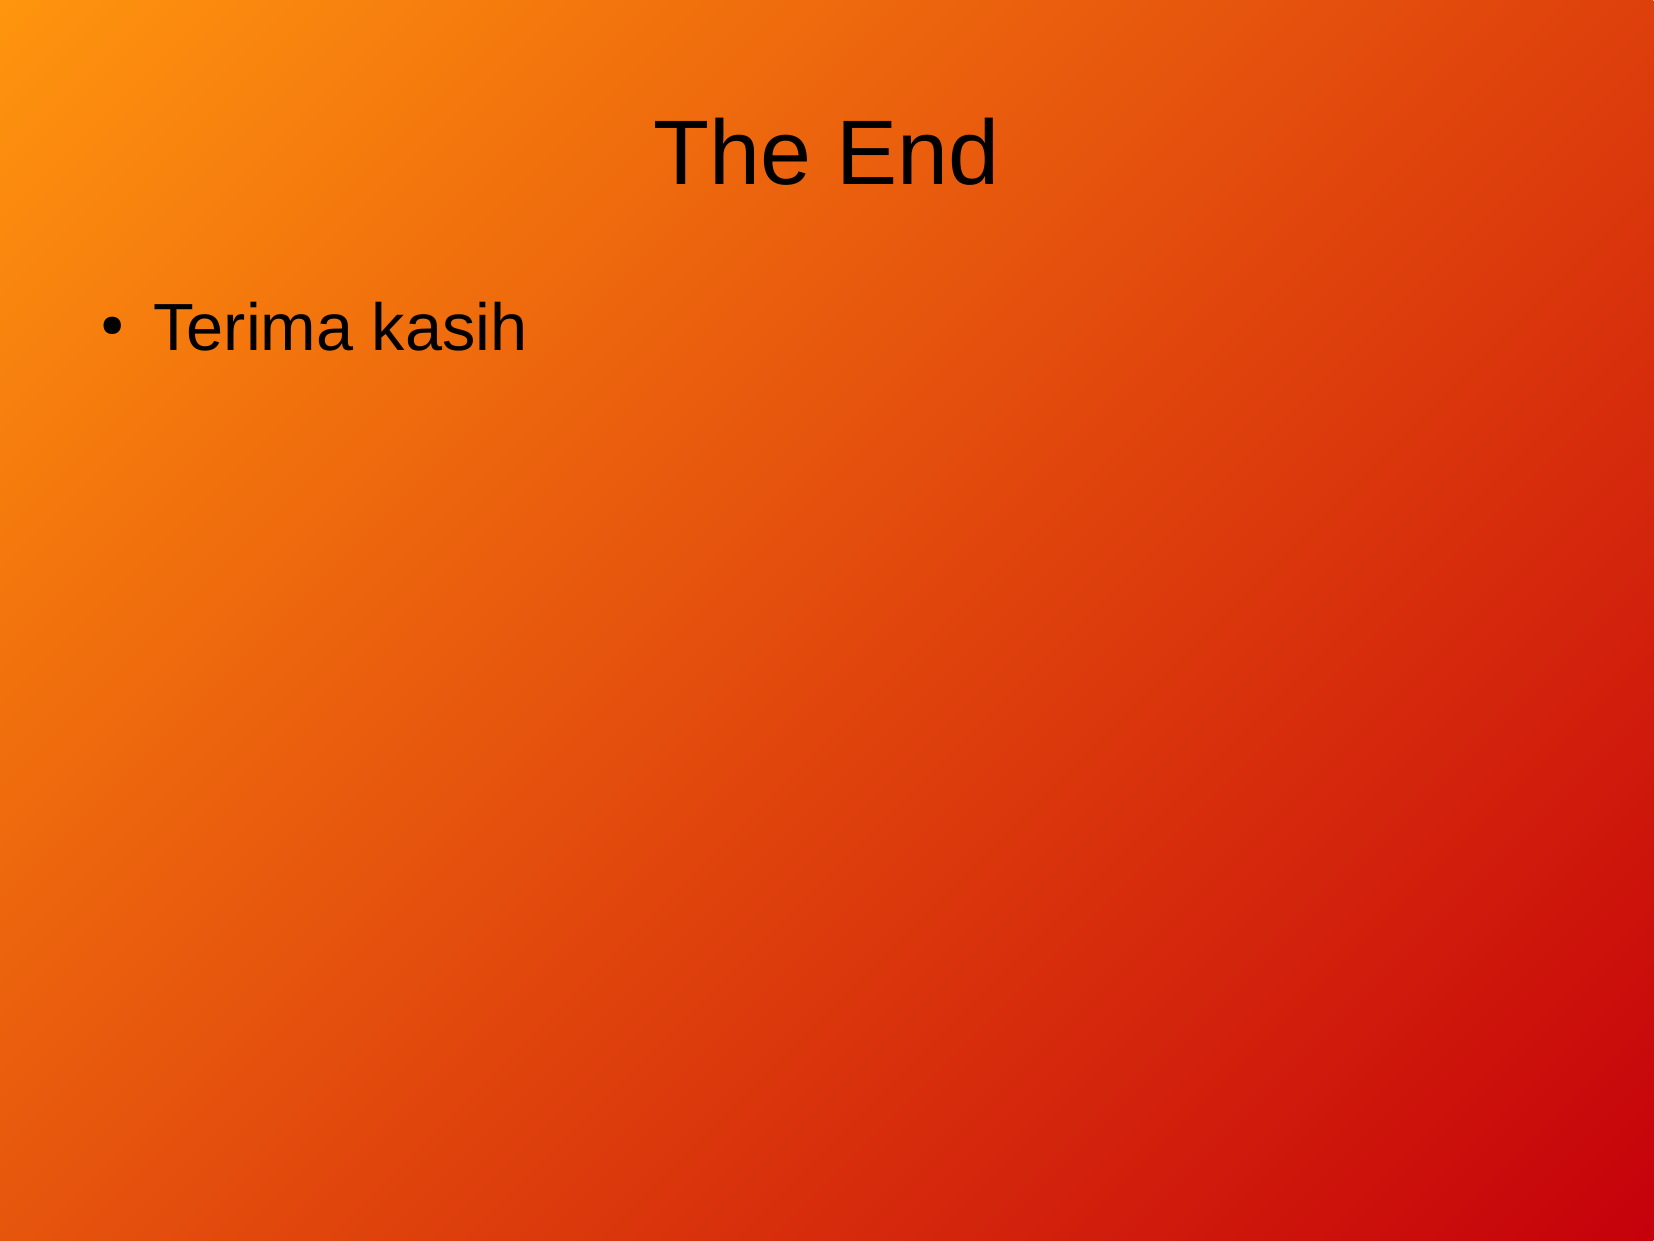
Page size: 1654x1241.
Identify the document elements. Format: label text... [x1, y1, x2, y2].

title The End [82, 49, 1571, 257]
list Terima kasih [82, 290, 1571, 1010]
